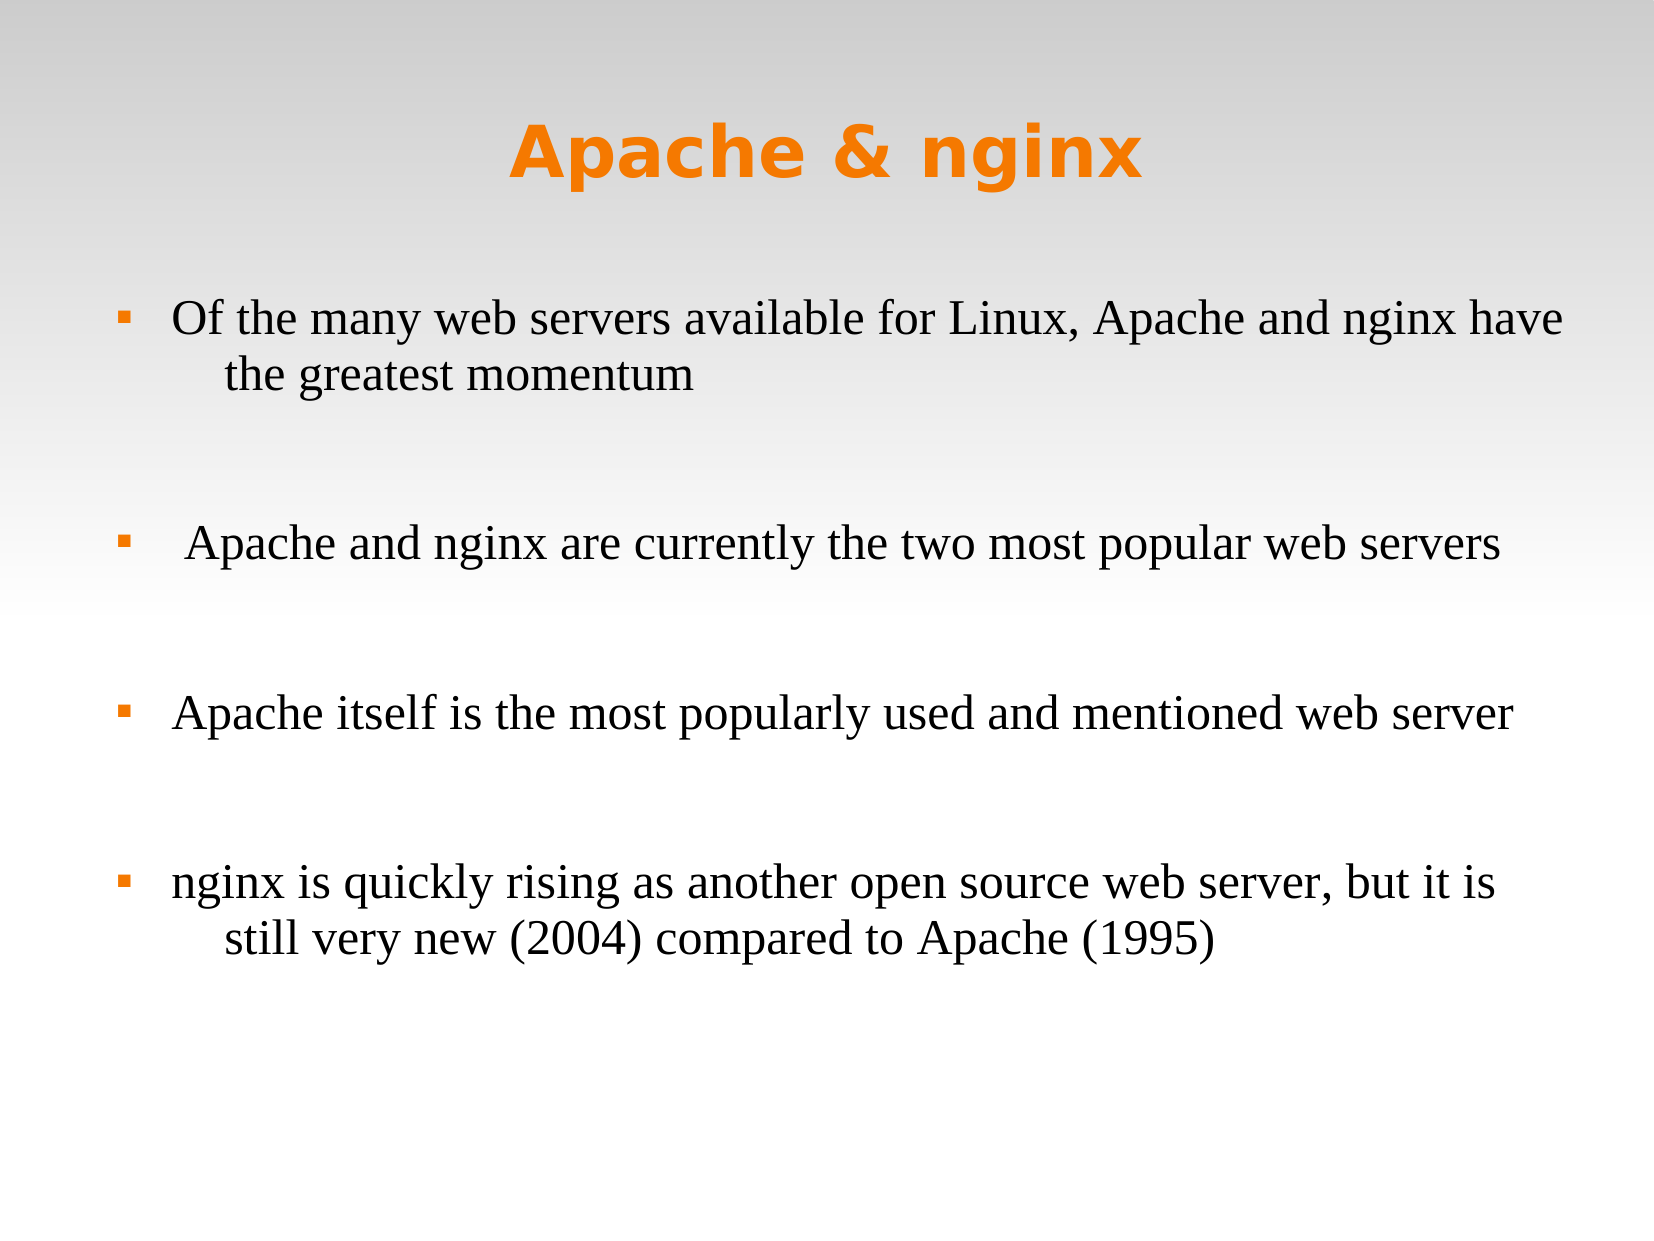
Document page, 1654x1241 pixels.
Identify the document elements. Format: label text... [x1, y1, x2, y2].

title Apache & nginx [82, 49, 1571, 257]
list Of the many web servers available for Linux, Apache and nginx have the greatest momentum Apache and nginx are currently the two most popular web servers Apache itself is the most popularly used and mentioned web server nginx is quickly rising as another open source web server, but it is still very new (2004) compared to Apache (1995) [82, 290, 1571, 1109]
